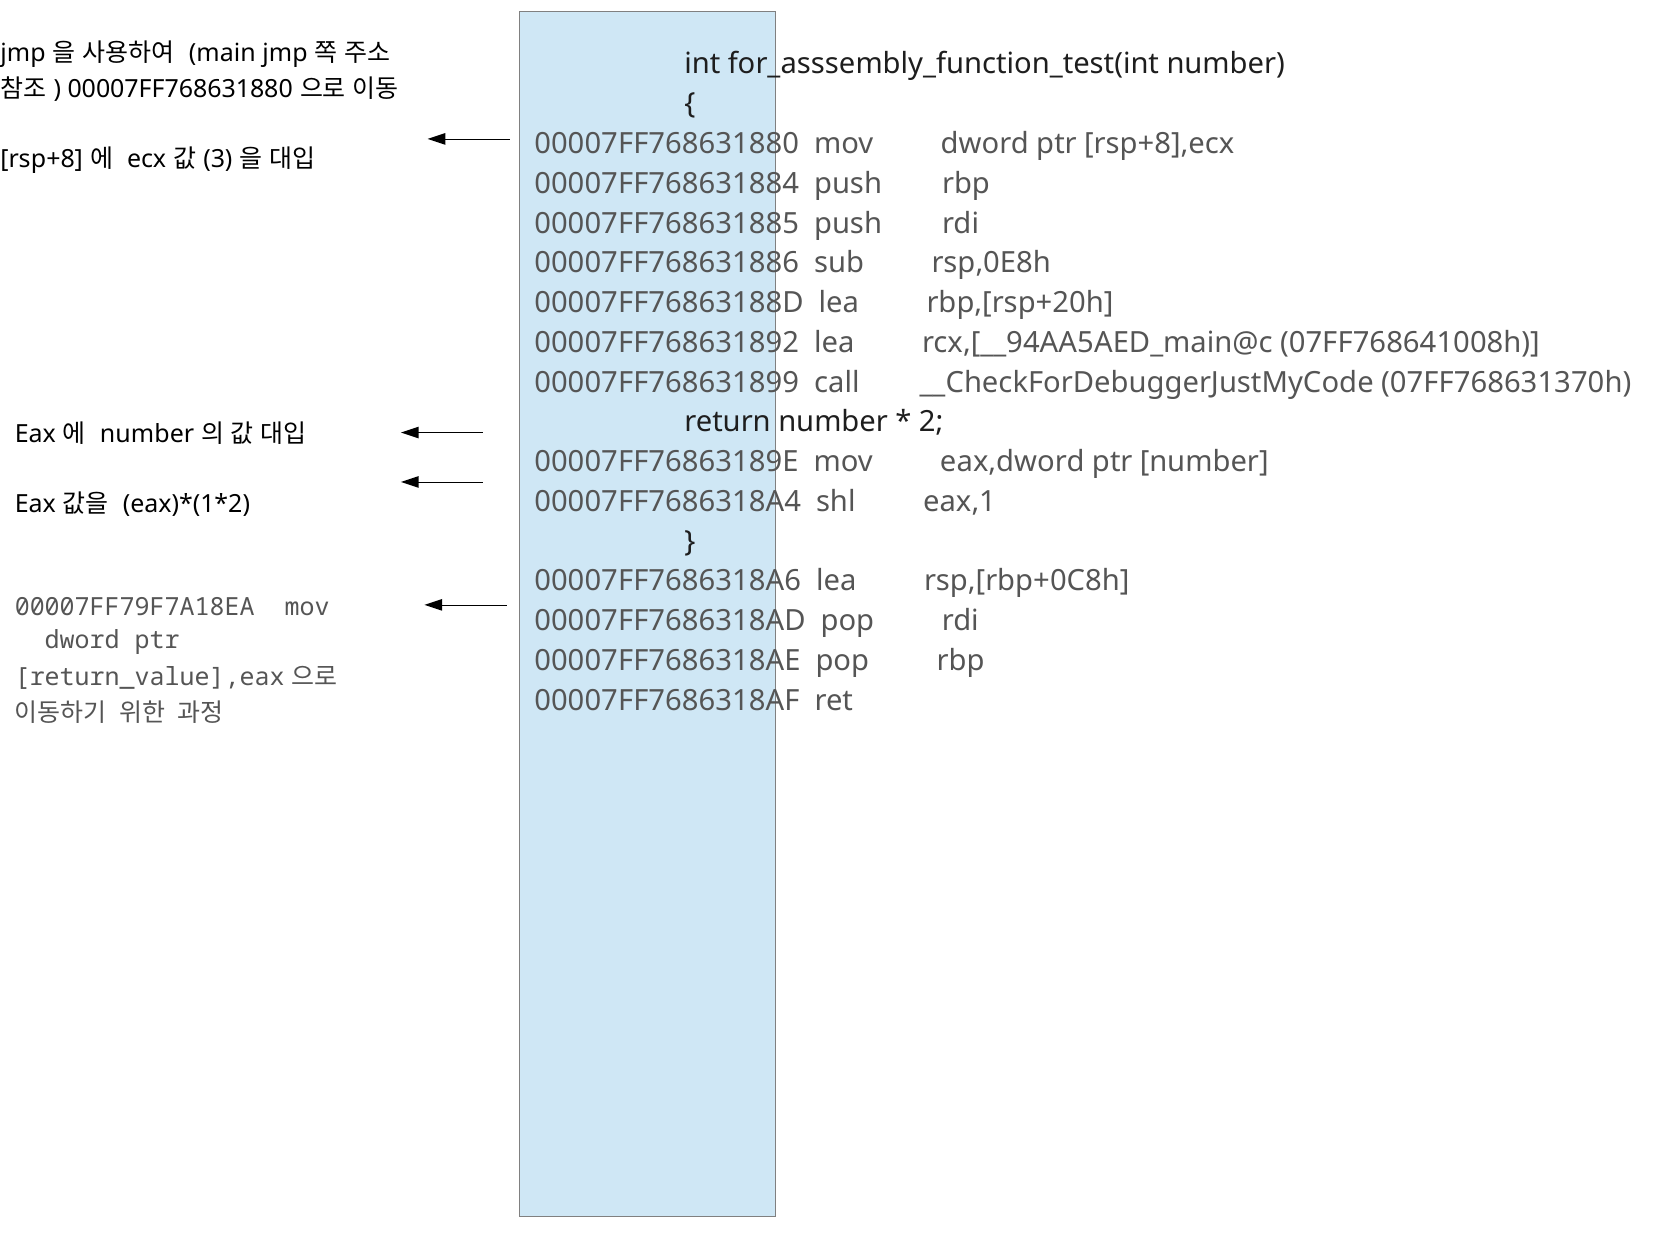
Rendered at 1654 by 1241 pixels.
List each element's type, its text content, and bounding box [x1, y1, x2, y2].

text_box [571, 702, 580, 708]
text_box [538, 702, 547, 708]
text_box [669, 702, 678, 708]
text_box [752, 702, 761, 708]
text_box Eax에 number의 값 대입 Eax값을 (eax)*(1*2) 00007FF79F7A18EA mov dword ptr [return_value],eax으로 이동하기 위한 과정 [0, 406, 443, 717]
text_box [555, 702, 564, 708]
text_box [520, 12, 776, 35]
text_box int for_asssembly_function_test(int number) { 00007FF768631880 mov dword ptr [rsp+8],ecx 00007FF768631884 push rbp 00007FF768631885 push rdi 00007FF768631886 sub rsp,0E8h 00007FF76863188D lea rbp,[rsp+20h] 00007FF768631892 lea rcx,[__94AA5AED_main@c (07FF768641008h)] 00007FF768631899 call __CheckForDebuggerJustMyCode (07FF768631370h) return number * 2; 00007FF76863189E mov eax,dword ptr [number] 00007FF7686318A4 shl eax,1 } 00007FF7686318A6 lea rsp,[rbp+0C8h] 00007FF7686318AD pop rdi 00007FF7686318AE pop rbp 00007FF7686318AF ret [519, 35, 1654, 702]
text_box [702, 702, 711, 708]
text_box [520, 702, 776, 1217]
text_box [685, 702, 694, 708]
text_box [588, 702, 597, 708]
text_box jmp을 사용하여 (main jmp쪽 주소 참조) 00007FF768631880으로 이동 [rsp+8]에 ecx값(3)을 대입 [0, 24, 428, 204]
